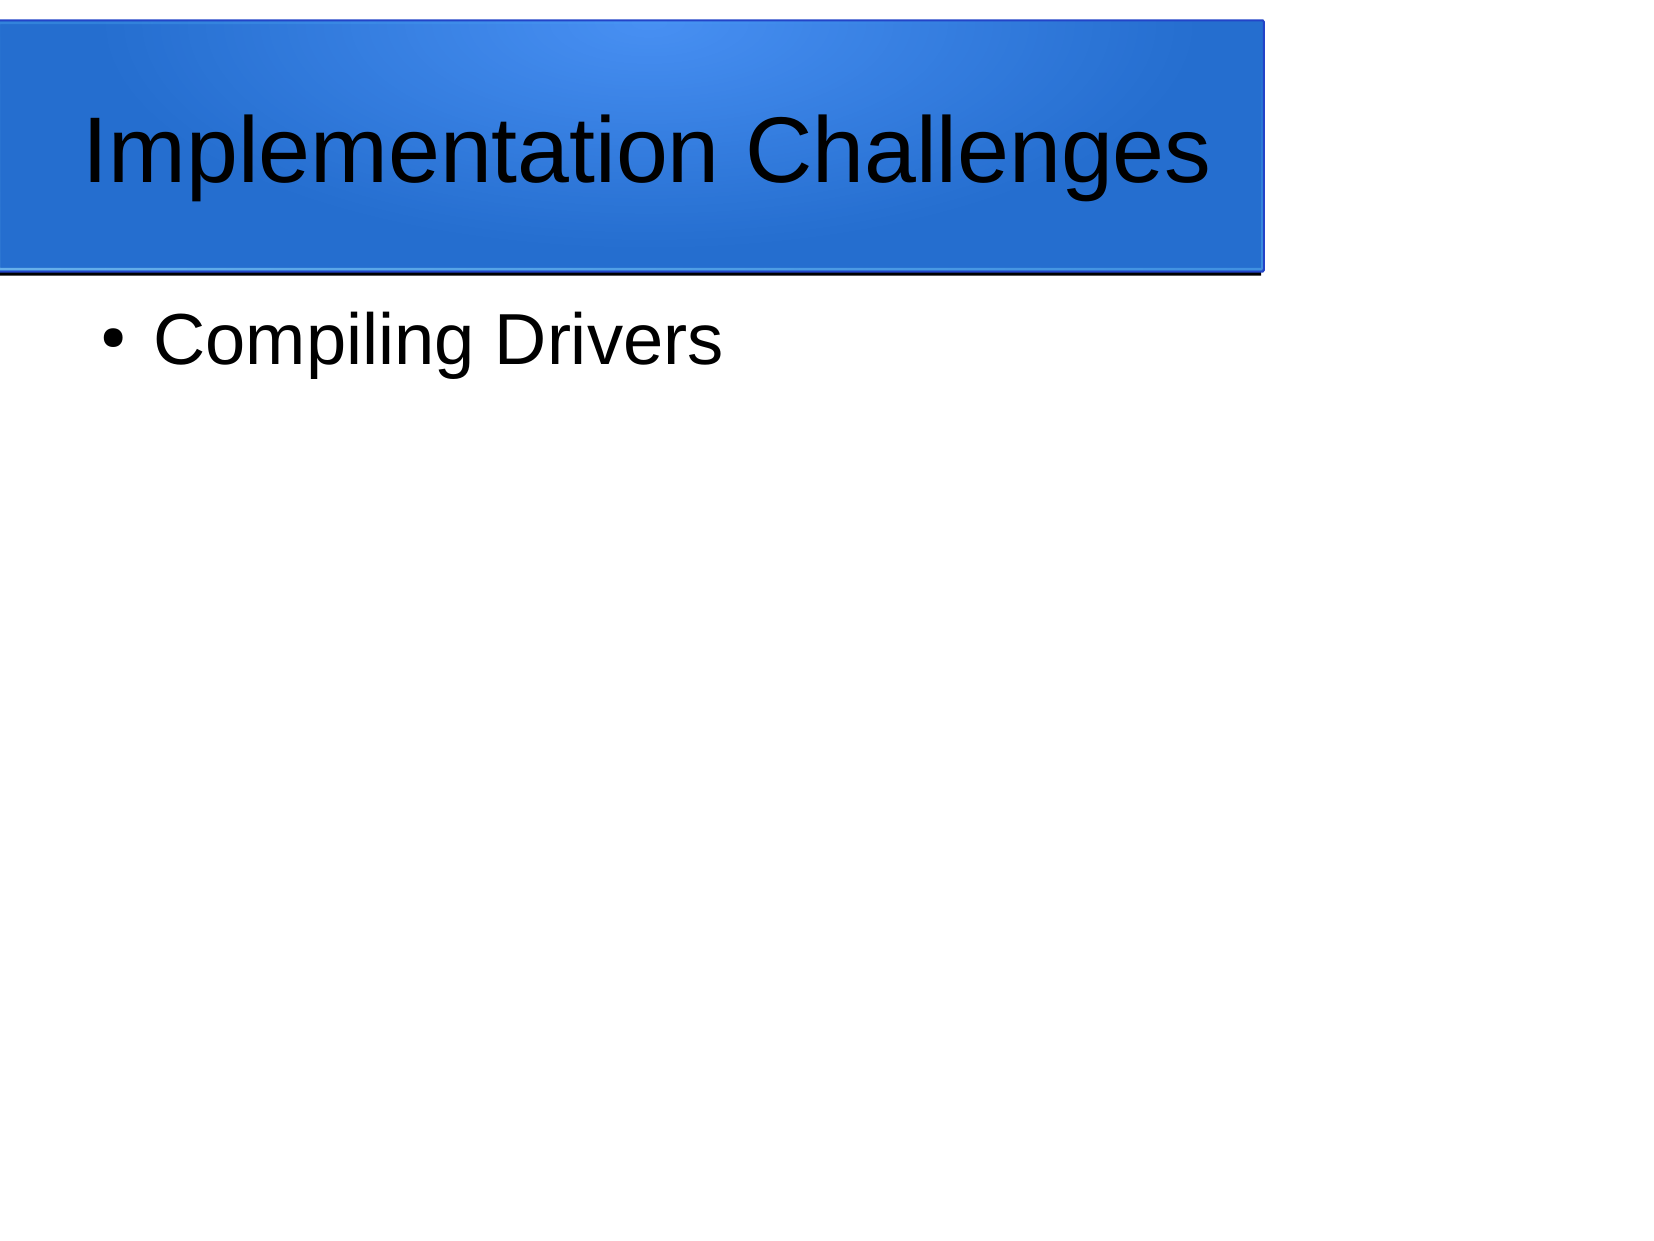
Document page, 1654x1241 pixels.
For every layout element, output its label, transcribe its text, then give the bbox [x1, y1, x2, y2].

list Compiling Drivers [82, 299, 1571, 1019]
title Implementation Challenges [82, 47, 1235, 252]
